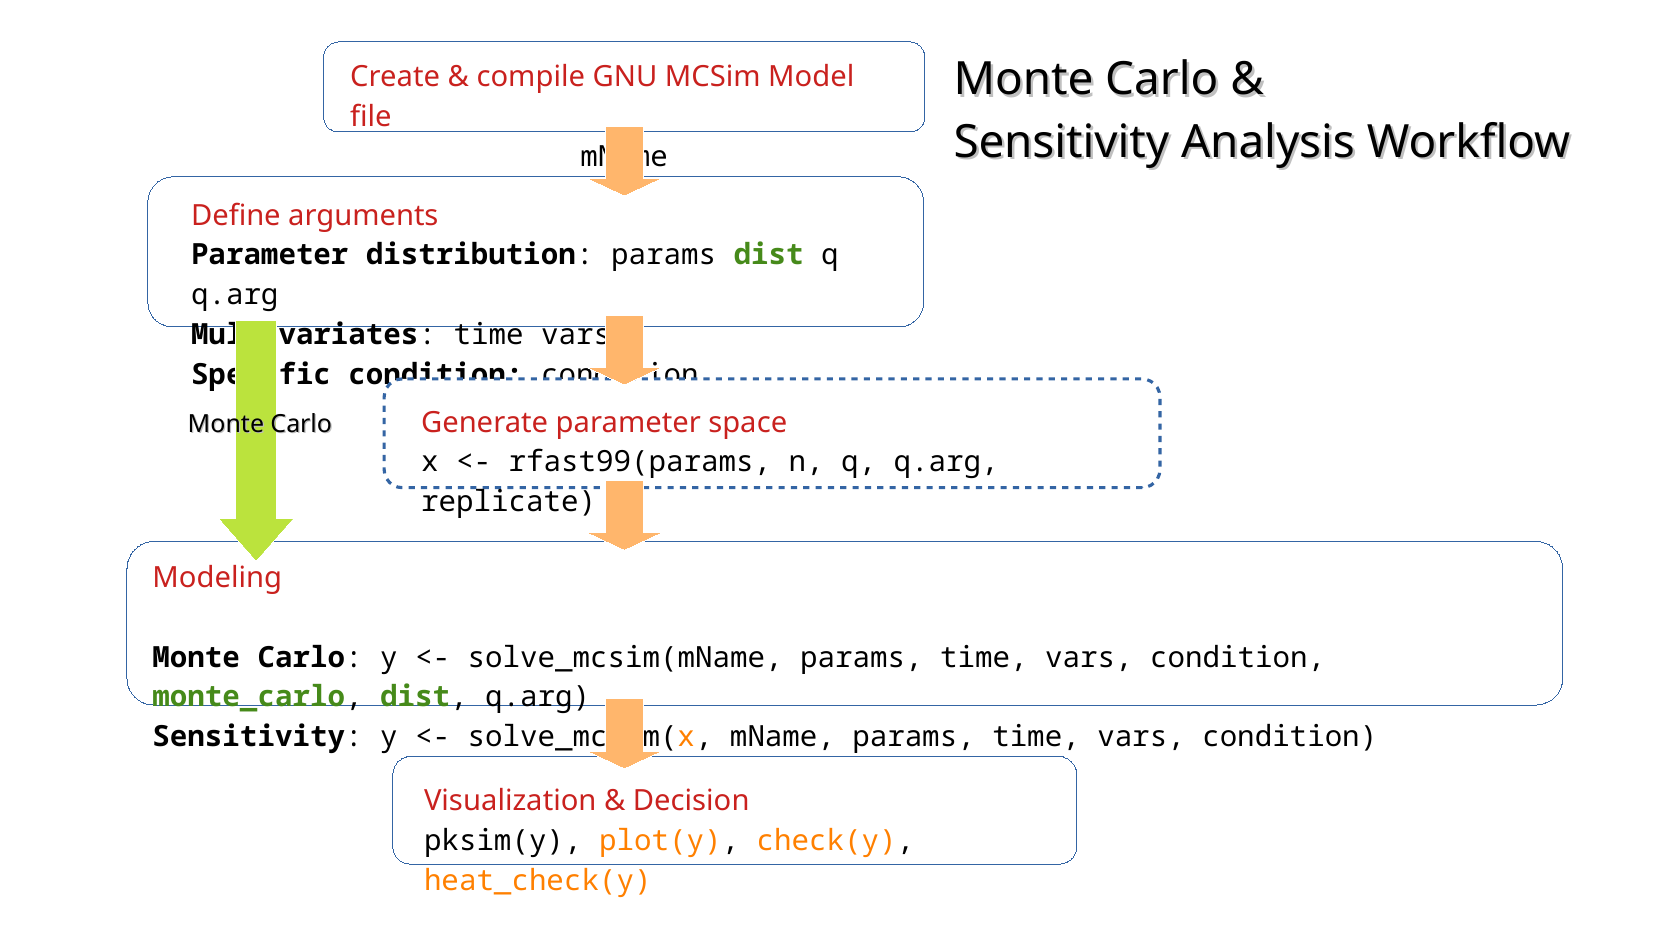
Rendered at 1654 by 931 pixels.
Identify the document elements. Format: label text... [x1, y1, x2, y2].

text_box [384, 315, 1160, 488]
text_box Define arguments Parameter distribution: params dist q q.arg Multivariates: time vars Specific condition: condition [176, 186, 888, 327]
text_box [235, 320, 277, 398]
text_box Monte Carlo [161, 398, 359, 465]
title Monte Carlo & Sensitivity Analysis Workflow [953, 30, 1584, 186]
text_box Modeling Monte Carlo: y <- solve_mcsim(mName, params, time, vars, condition, monte_carlo, dist, q.arg) Sensitivity: y <- solve_mcsim(x, mName, params, time, vars, condition) [137, 548, 1548, 706]
text_box [392, 698, 1077, 864]
text_box [147, 126, 924, 327]
text_box Generate parameter space x <- rfast99(params, n, q, q.arg, replicate) [406, 393, 1123, 500]
text_box [323, 41, 925, 132]
text_box [126, 465, 1563, 702]
text_box Create & compile GNU MCSim Model file mName [335, 48, 913, 138]
text_box Visualization & Decision pksim(y), plot(y), check(y), heat_check(y) [409, 772, 1068, 879]
